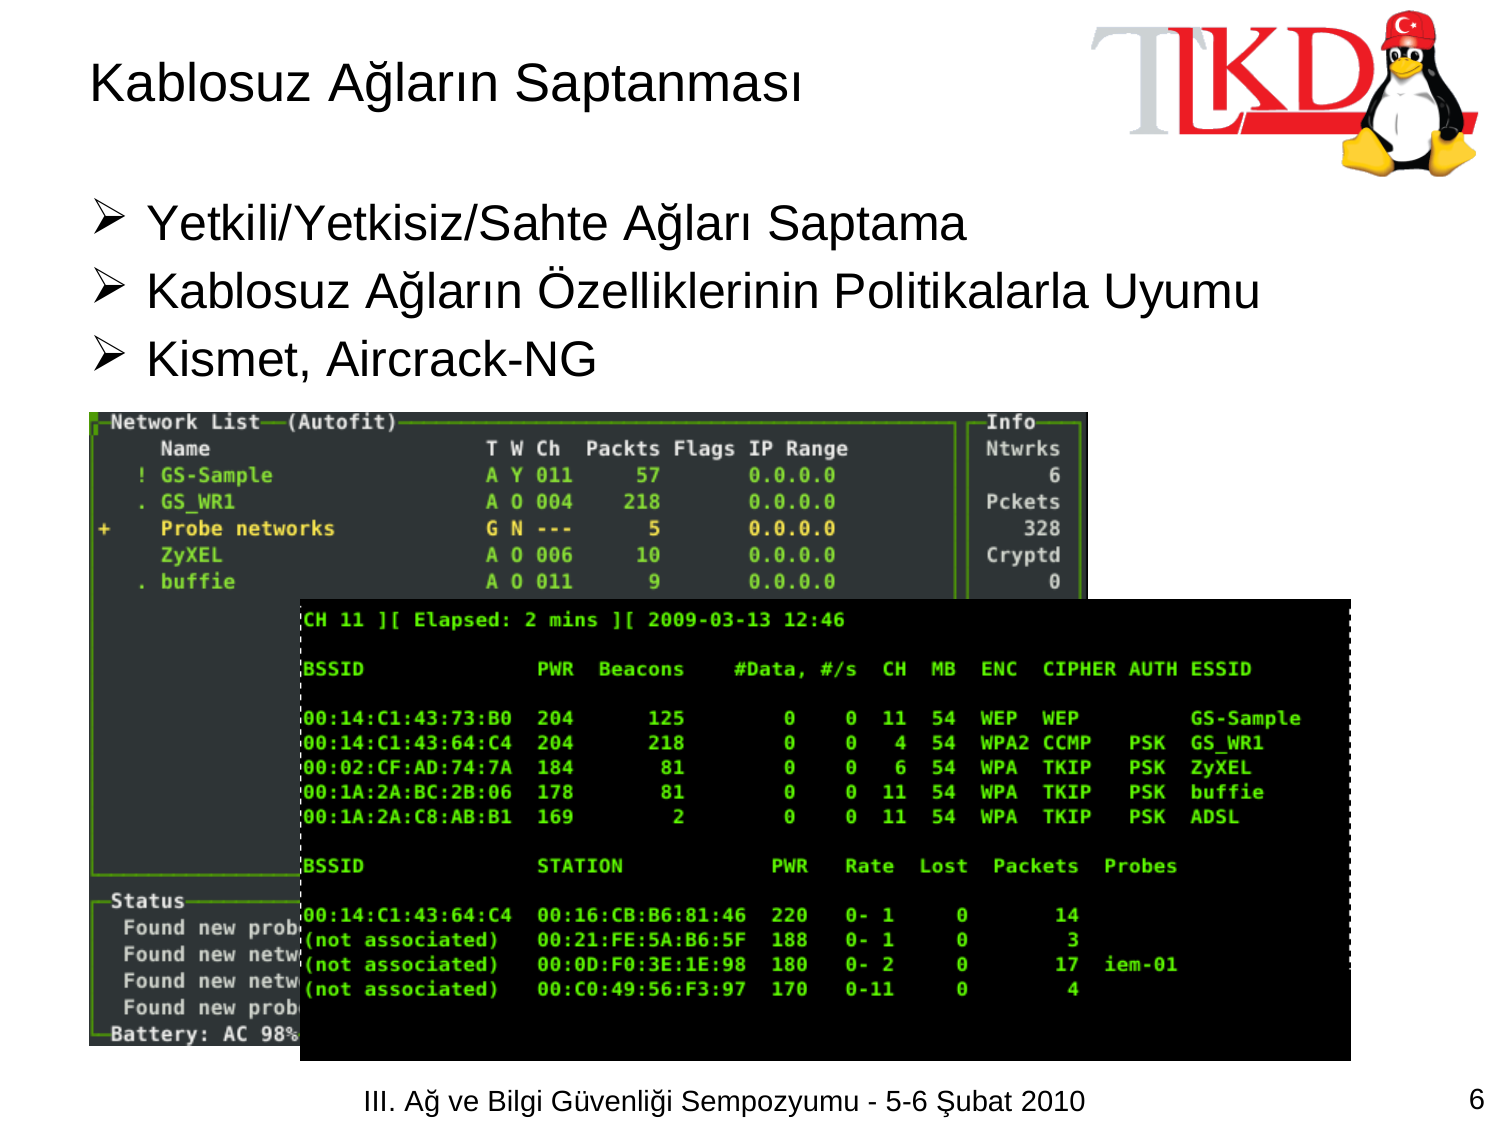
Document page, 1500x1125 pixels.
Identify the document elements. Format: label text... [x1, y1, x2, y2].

picture [1087, 0, 1491, 188]
picture [89, 412, 1351, 1061]
list Yetkili/Yetkisiz/Sahte Ağları Saptama Kablosuz Ağların Özelliklerinin Politikalarla Uyumu Kismet, Aircrack-NG [75, 187, 1426, 931]
title Kablosuz Ağların Saptanması [75, 45, 1070, 151]
